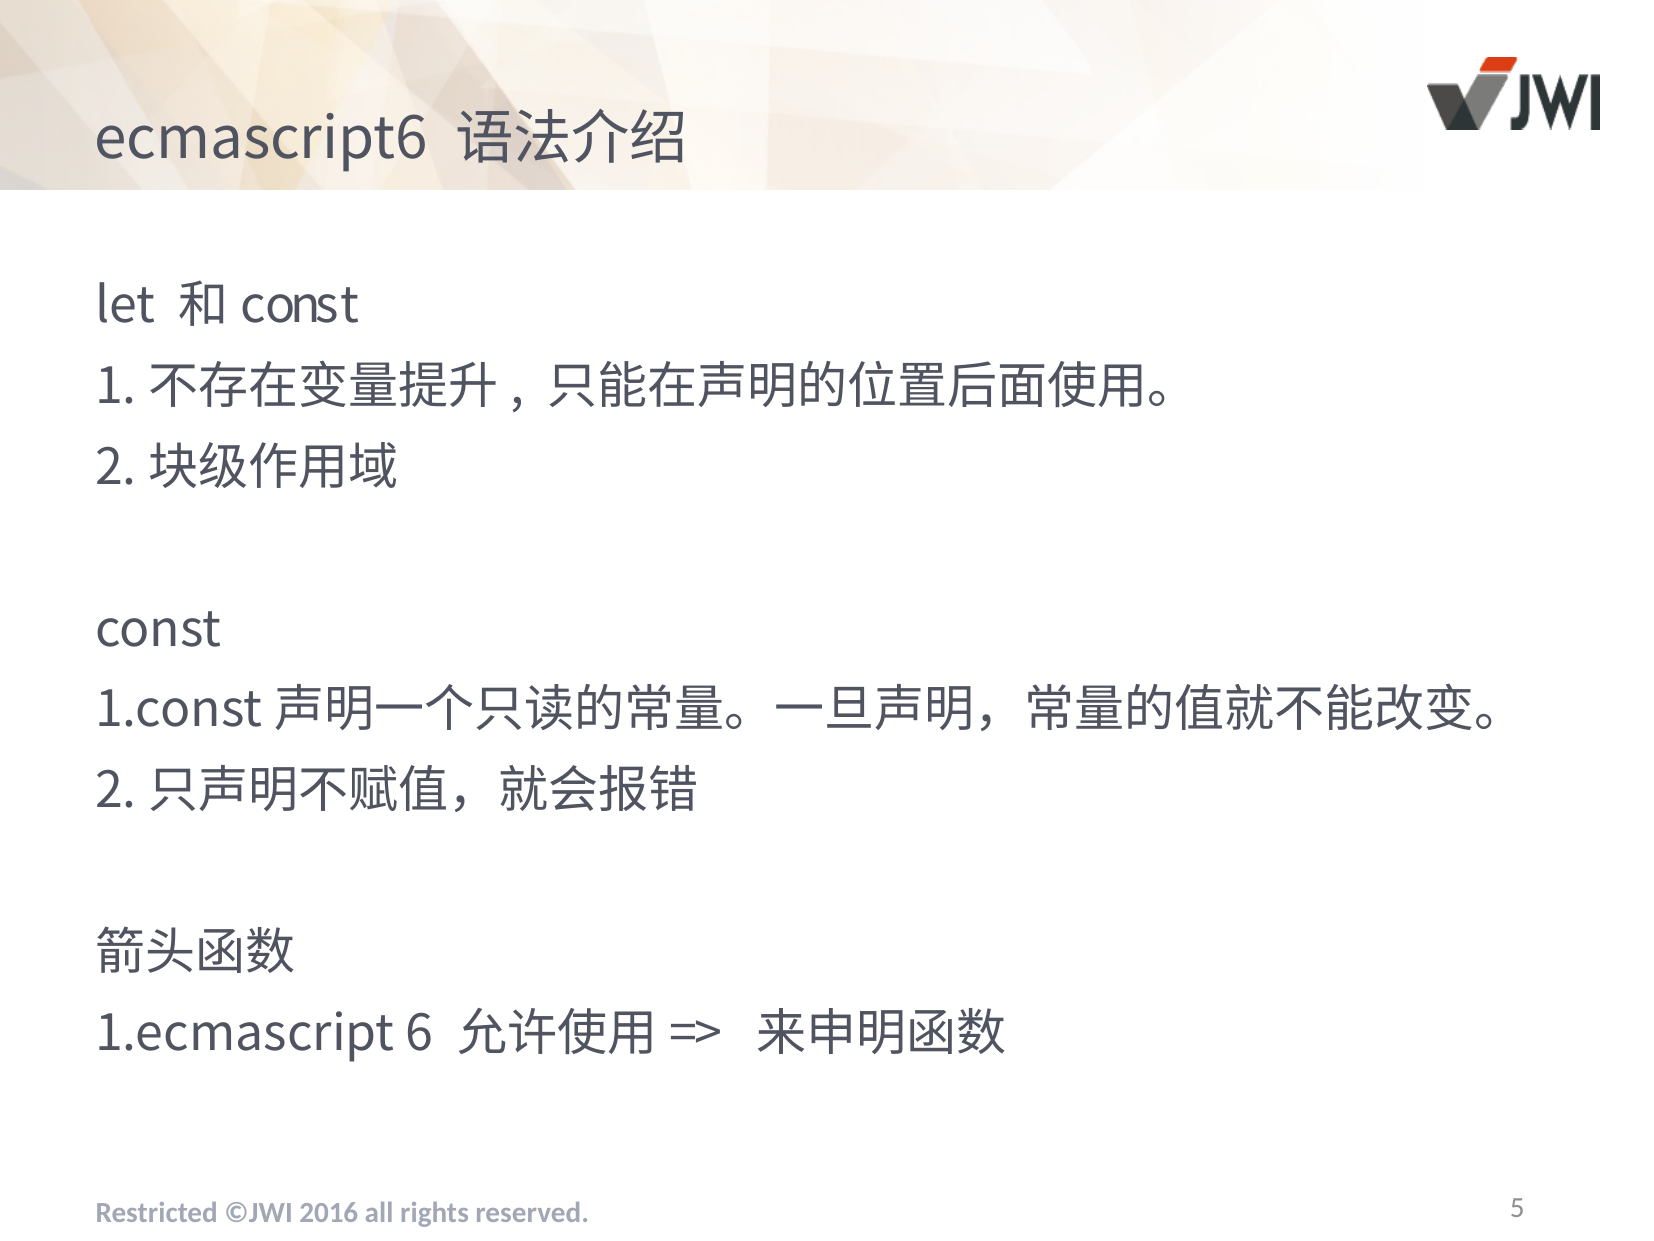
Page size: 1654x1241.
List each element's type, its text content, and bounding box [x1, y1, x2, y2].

slide_number <编号> [1394, 1172, 1540, 1239]
title ecmascript6 语法介绍 [79, 36, 1396, 178]
list let 和const 1.不存在变量提升,只能在声明的位置后面使用。 2.块级作用域 const 1.const声明一个只读的常量。一旦声明，常量的值就不能改变。 2.只声明不赋值，就会报错 箭头函数 1.ecmascript 6 允许使用=> 来申明函数 [80, 265, 1564, 1117]
picture [0, 0, 1654, 190]
